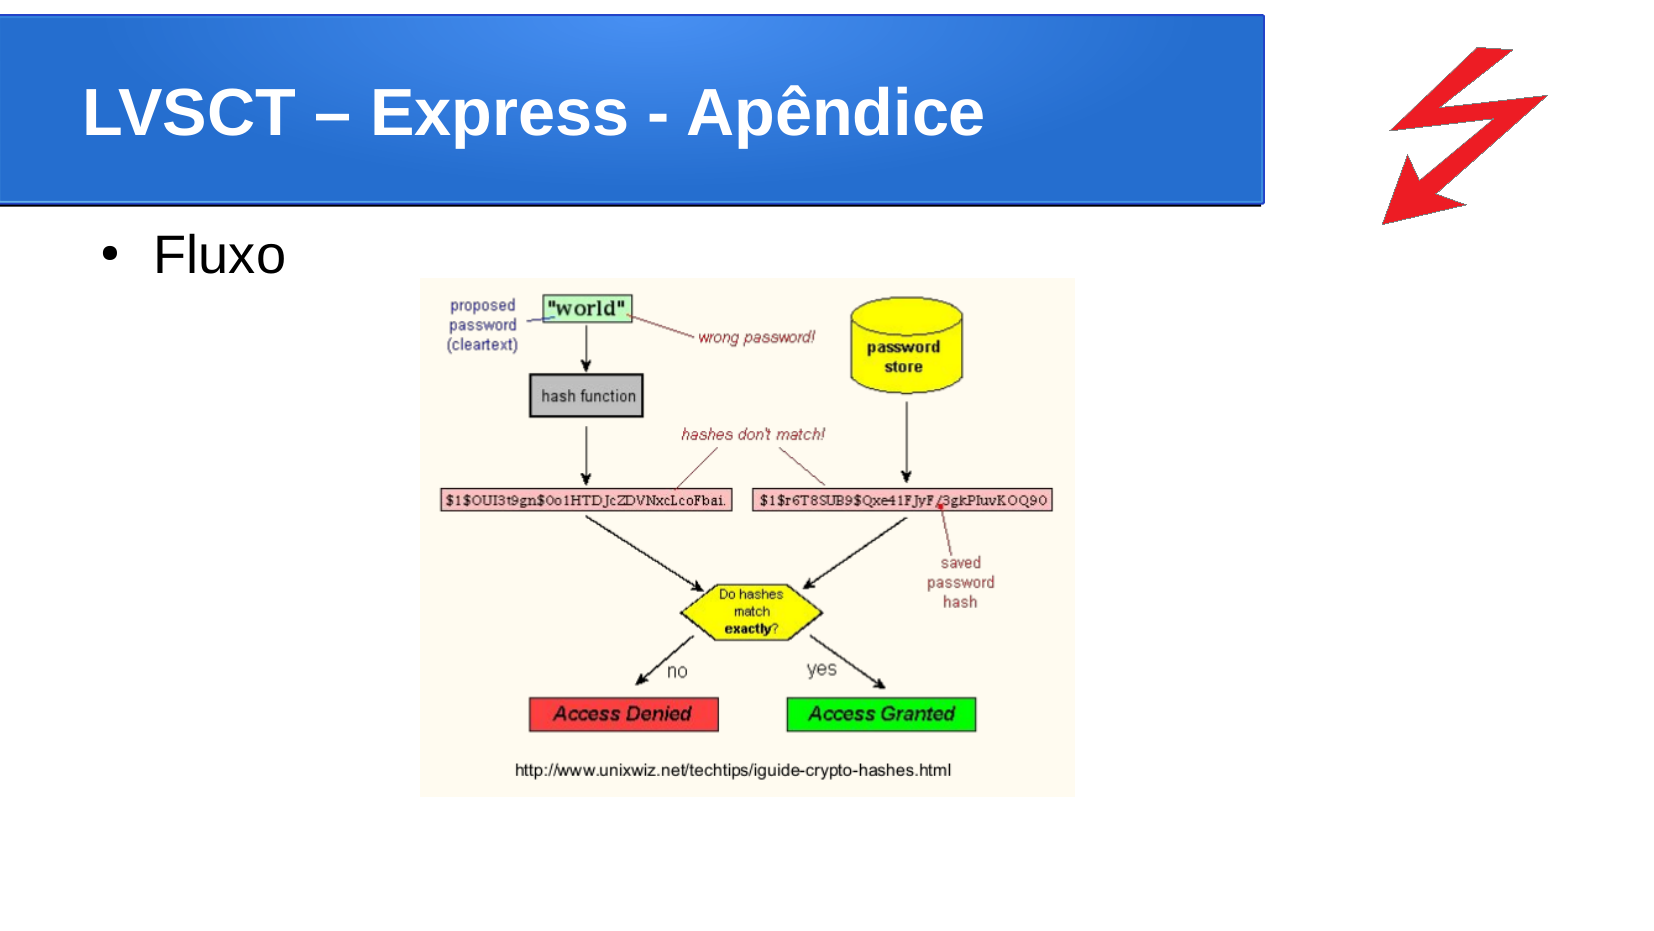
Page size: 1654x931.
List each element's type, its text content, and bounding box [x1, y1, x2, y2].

text_box [1382, 47, 1548, 225]
title LVSCT – Express - Apêndice [82, 35, 1235, 189]
list Fluxo [82, 224, 1571, 764]
picture [420, 278, 1075, 797]
